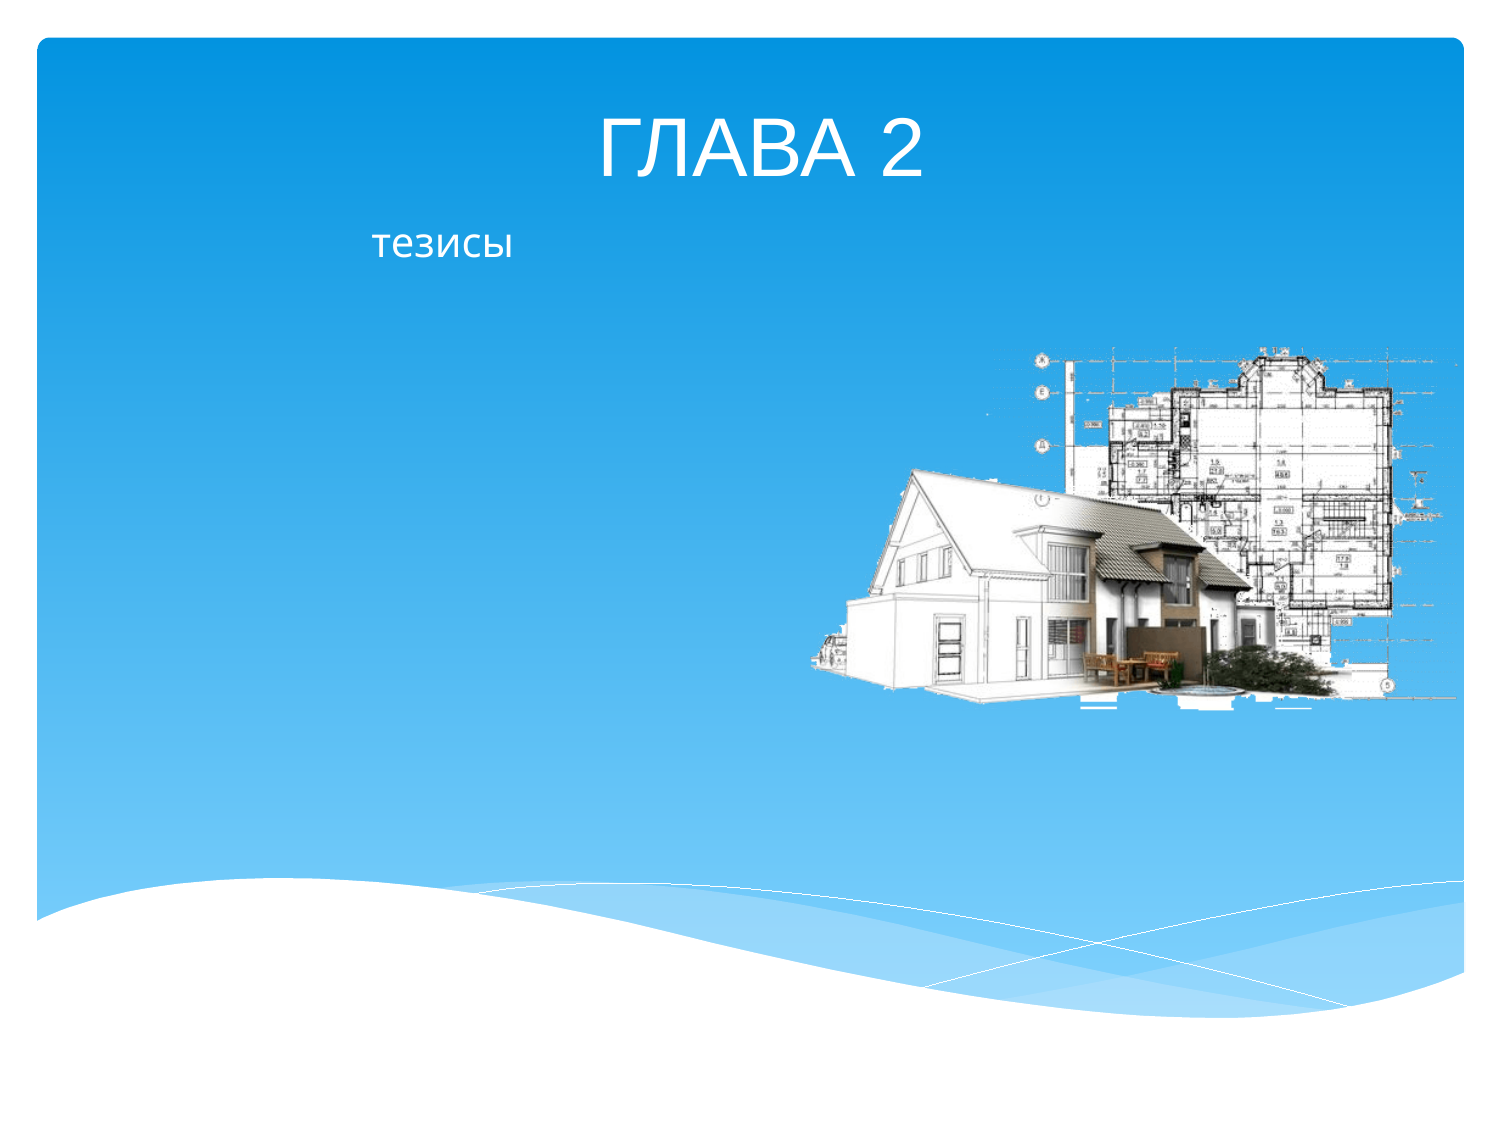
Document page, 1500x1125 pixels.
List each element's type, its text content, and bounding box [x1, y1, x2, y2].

title ГЛАВА 2 [123, 78, 1399, 202]
subtitle тезисы [88, 208, 798, 965]
picture [797, 336, 1459, 719]
